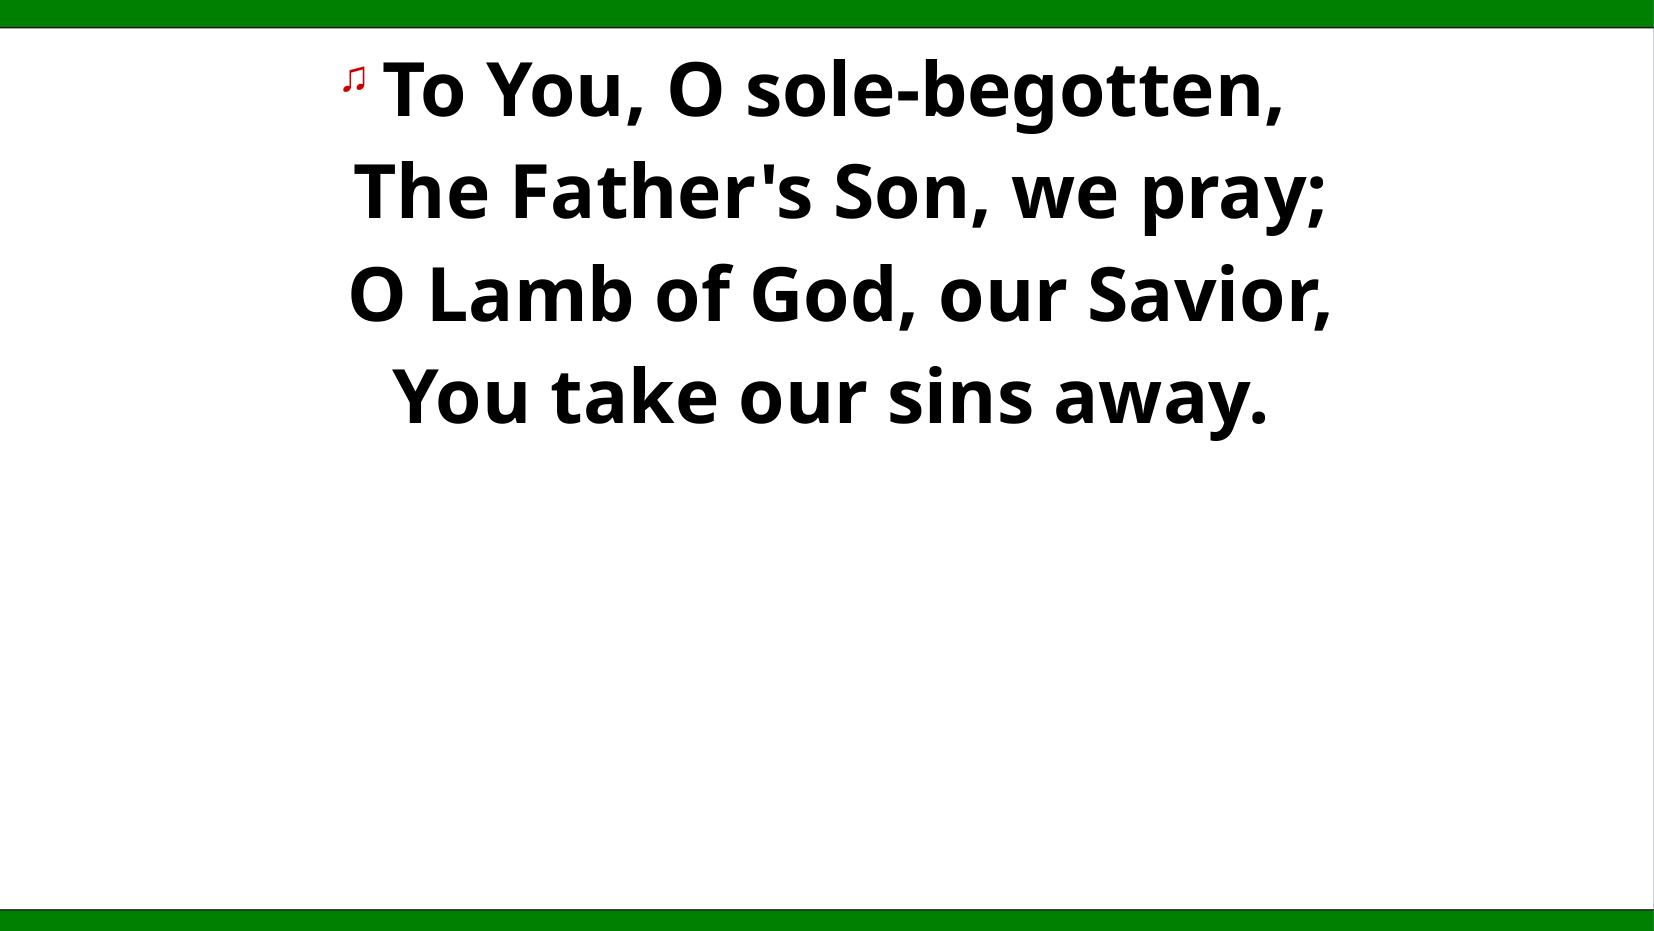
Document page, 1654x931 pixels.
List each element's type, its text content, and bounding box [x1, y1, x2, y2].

text_box ♫ To You, O sole-begotten, The Father's Son, we pray; O Lamb of God, our Savior, You take our sins away. [128, 28, 1554, 443]
picture [0, 0, 1654, 931]
